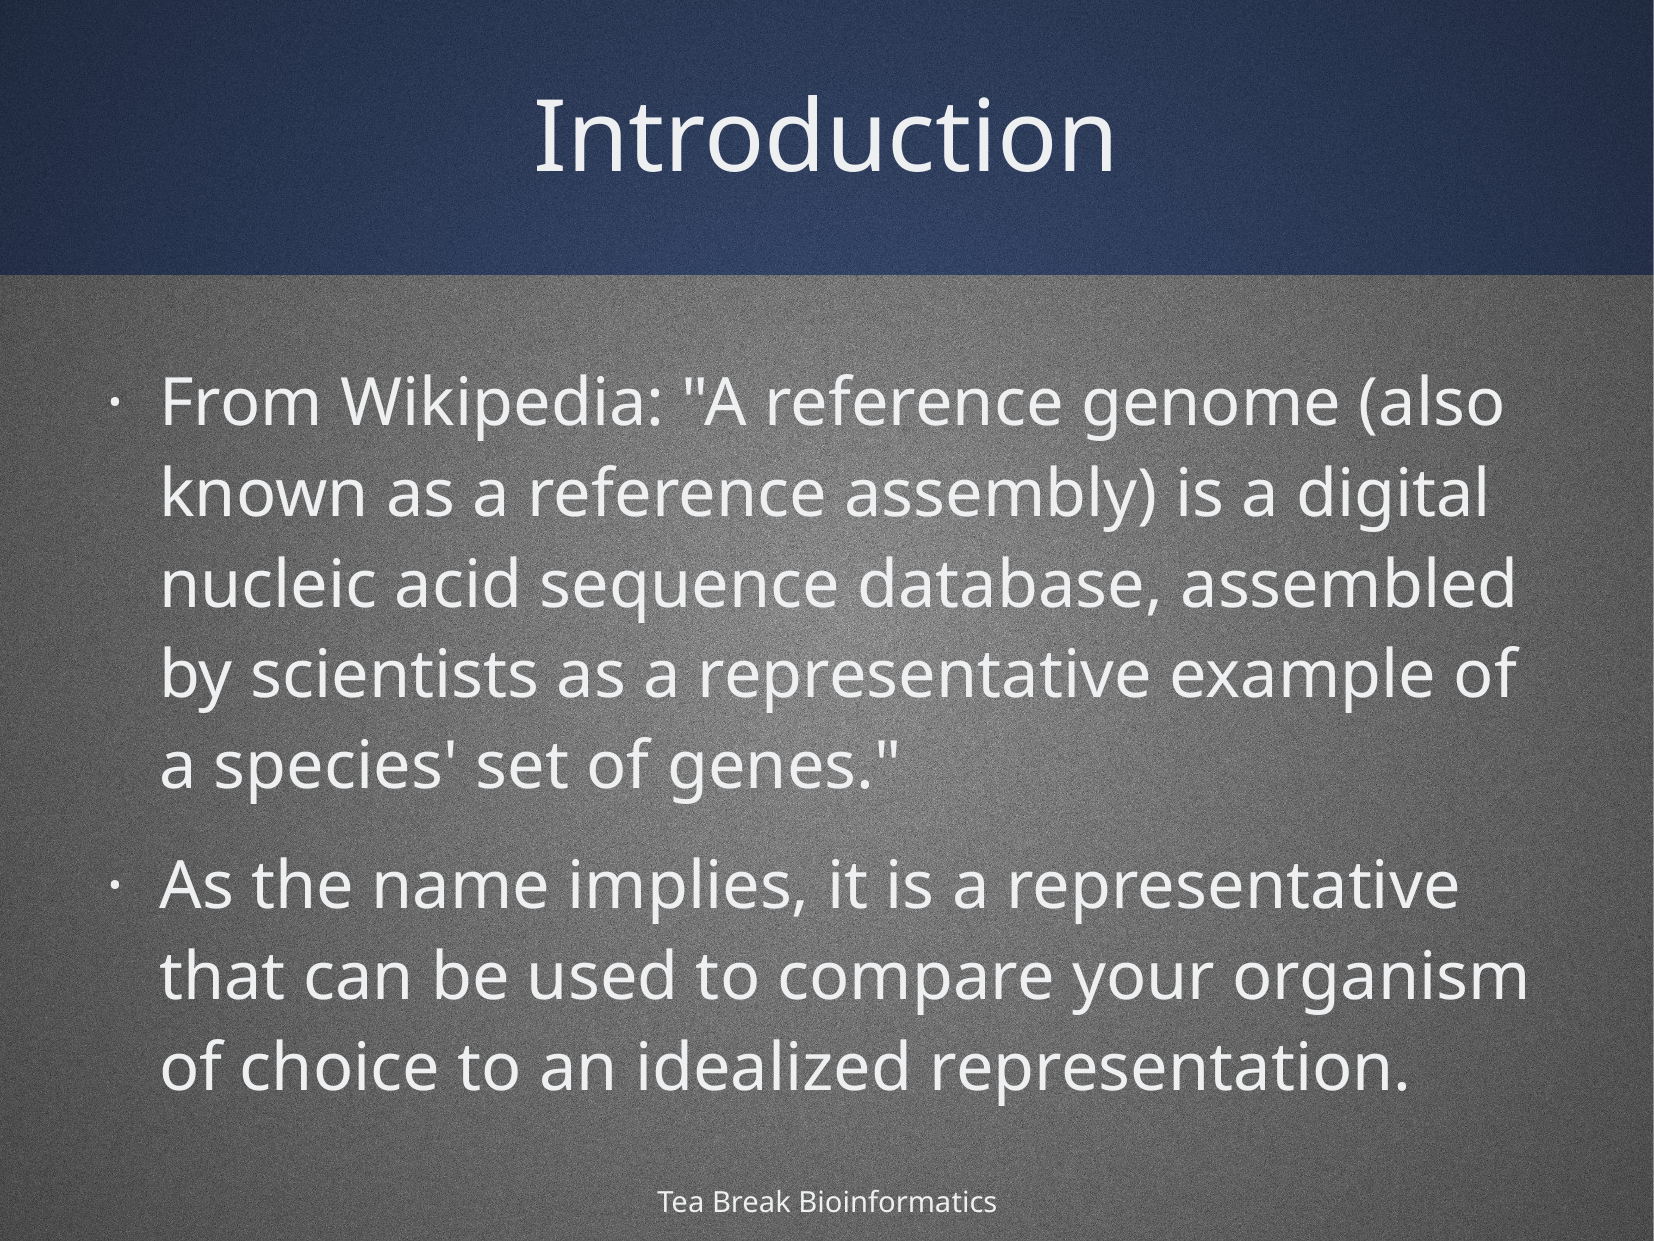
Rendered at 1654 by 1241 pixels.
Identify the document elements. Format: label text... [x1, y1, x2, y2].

picture [0, 0, 1654, 1241]
title Introduction [88, 29, 1565, 237]
list From Wikipedia: "A reference genome (also known as a reference assembly) is a digital nucleic acid sequence database, assembled by scientists as a representative example of a species' set of genes." As the name implies, it is a representative that can be used to compare your organism of choice to an idealized representation. [88, 354, 1565, 1162]
